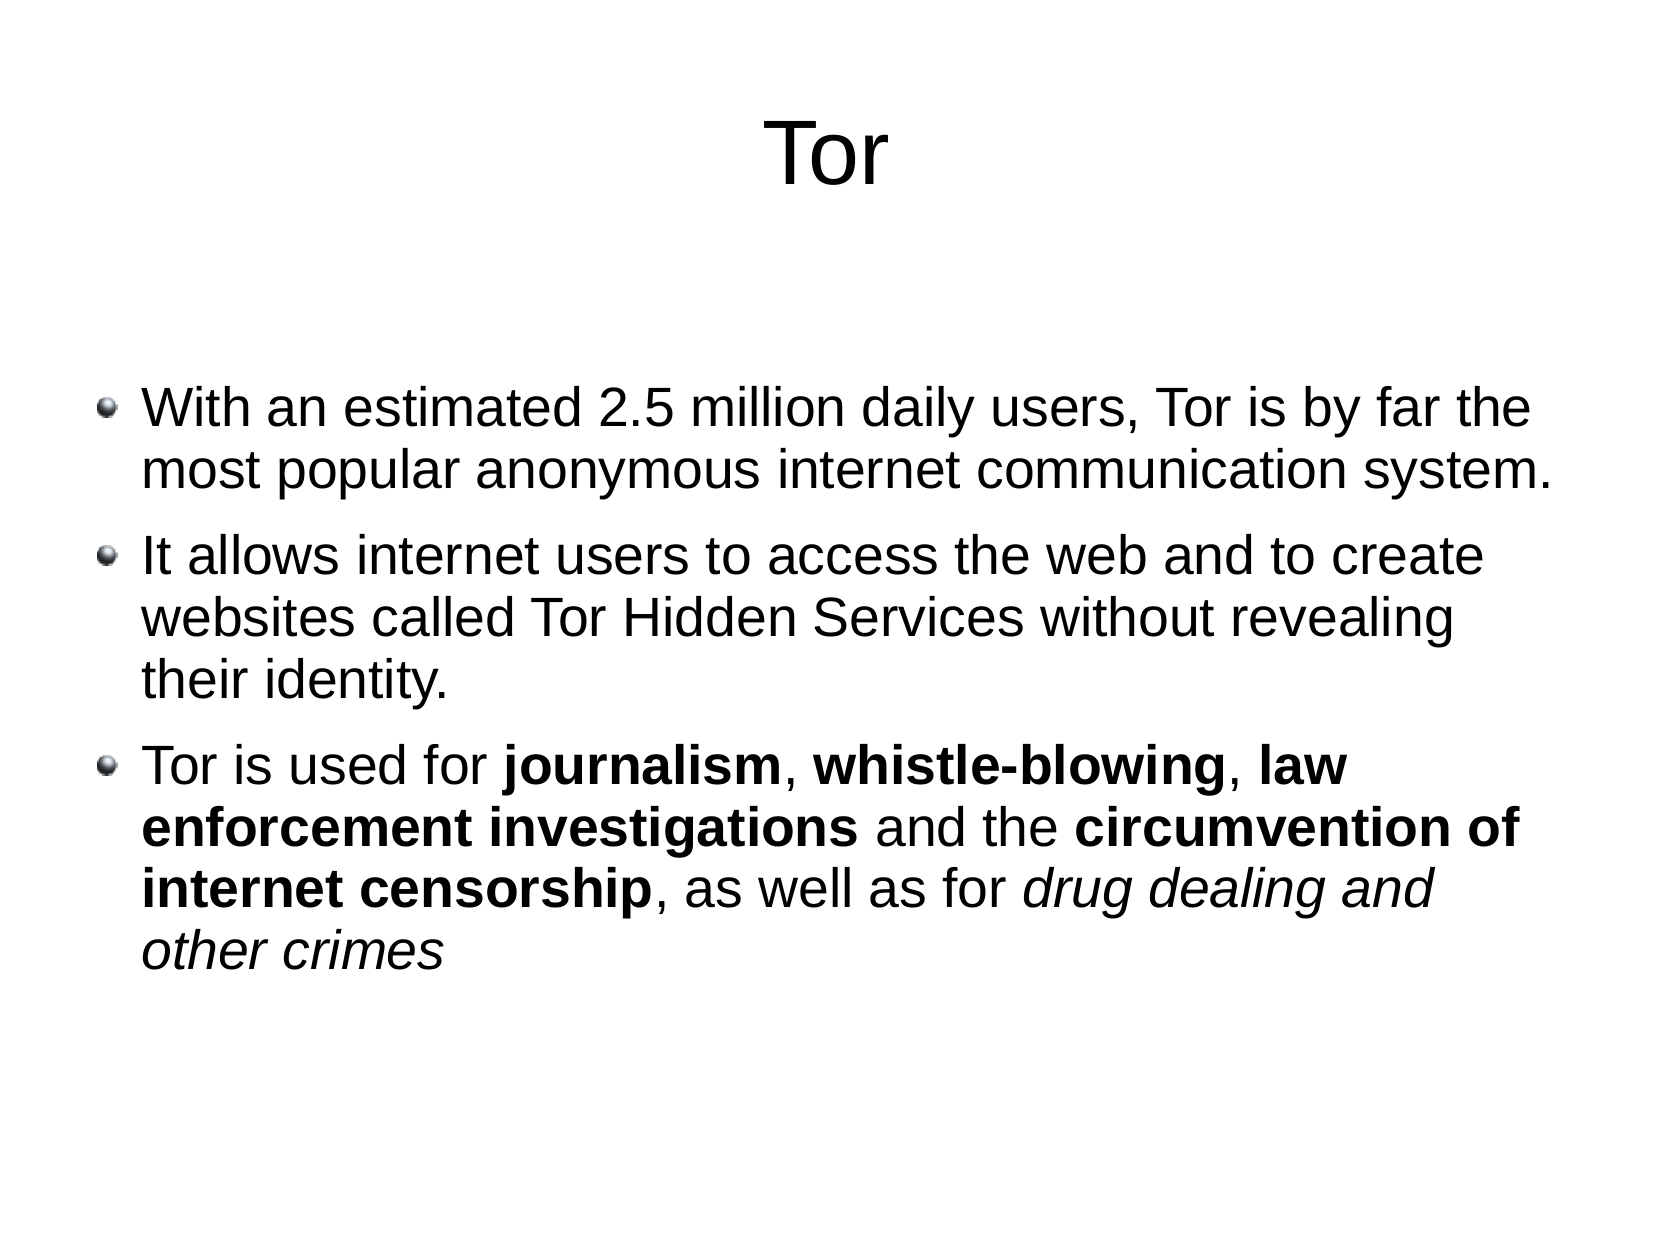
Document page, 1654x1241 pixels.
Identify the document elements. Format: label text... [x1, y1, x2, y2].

title Tor [82, 49, 1571, 257]
list With an estimated 2.5 million daily users, Tor is by far the most popular anonymous internet communication system. It allows internet users to access the web and to create websites called Tor Hidden Services without revealing their identity. Tor is used for journalism, whistle-blowing, law enforcement investigations and the circumvention of internet censorship, as well as for drug dealing and other crimes [82, 290, 1571, 1010]
